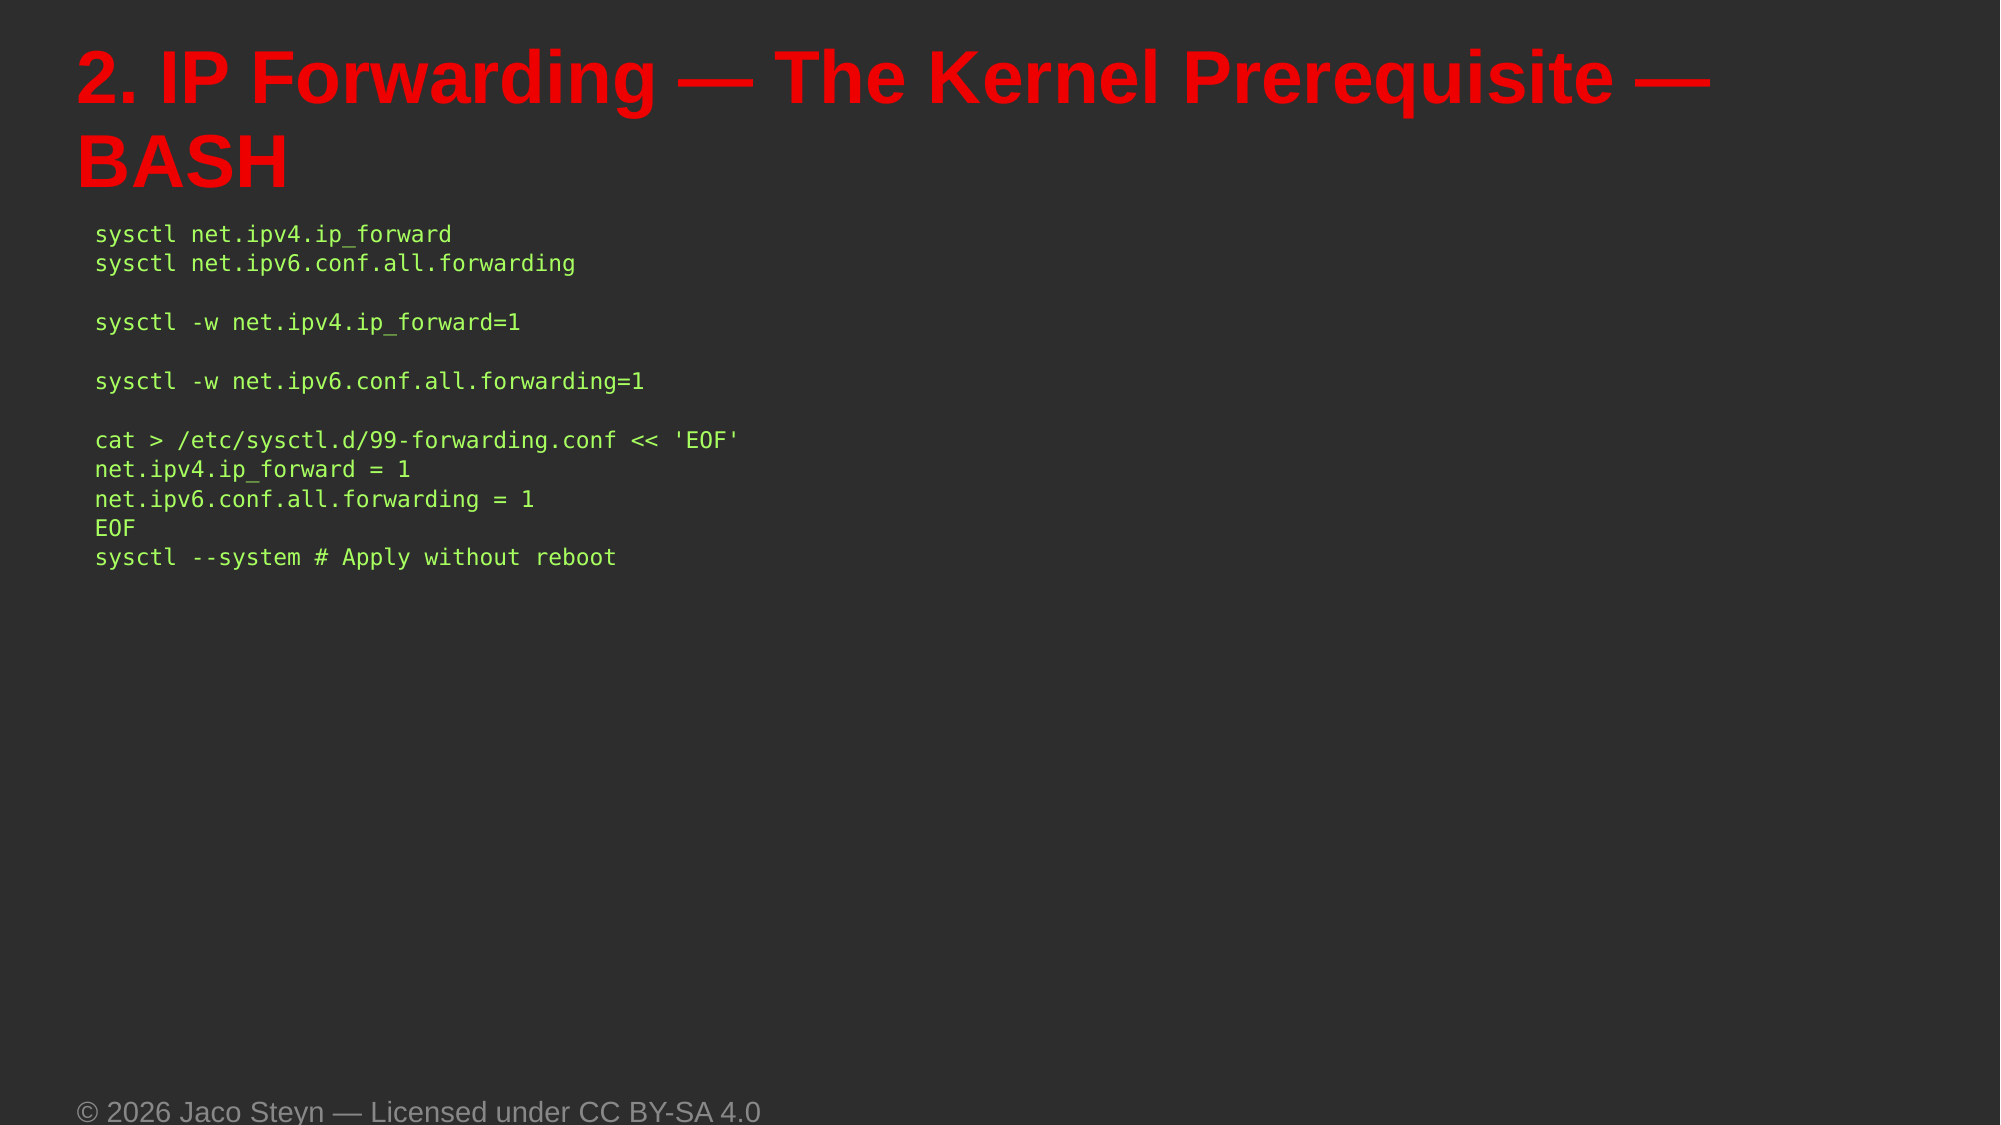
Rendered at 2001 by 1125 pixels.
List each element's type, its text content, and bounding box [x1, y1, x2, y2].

text_box © 2026 Jaco Steyn — Licensed under CC BY-SA 4.0 [59, 1083, 1942, 1120]
text_box 2. IP Forwarding — The Kernel Prerequisite — BASH [59, 23, 1942, 178]
text_box sysctl net.ipv4.ip_forward sysctl net.ipv6.conf.all.forwarding sysctl -w net.ipv4.ip_forward=1 sysctl -w net.ipv6.conf.all.forwarding=1 cat > /etc/sysctl.d/99-forwarding.conf << 'EOF' net.ipv4.ip_forward = 1 net.ipv6.conf.all.forwarding = 1 EOF sysctl --system # Apply without reboot [59, 194, 1942, 1052]
